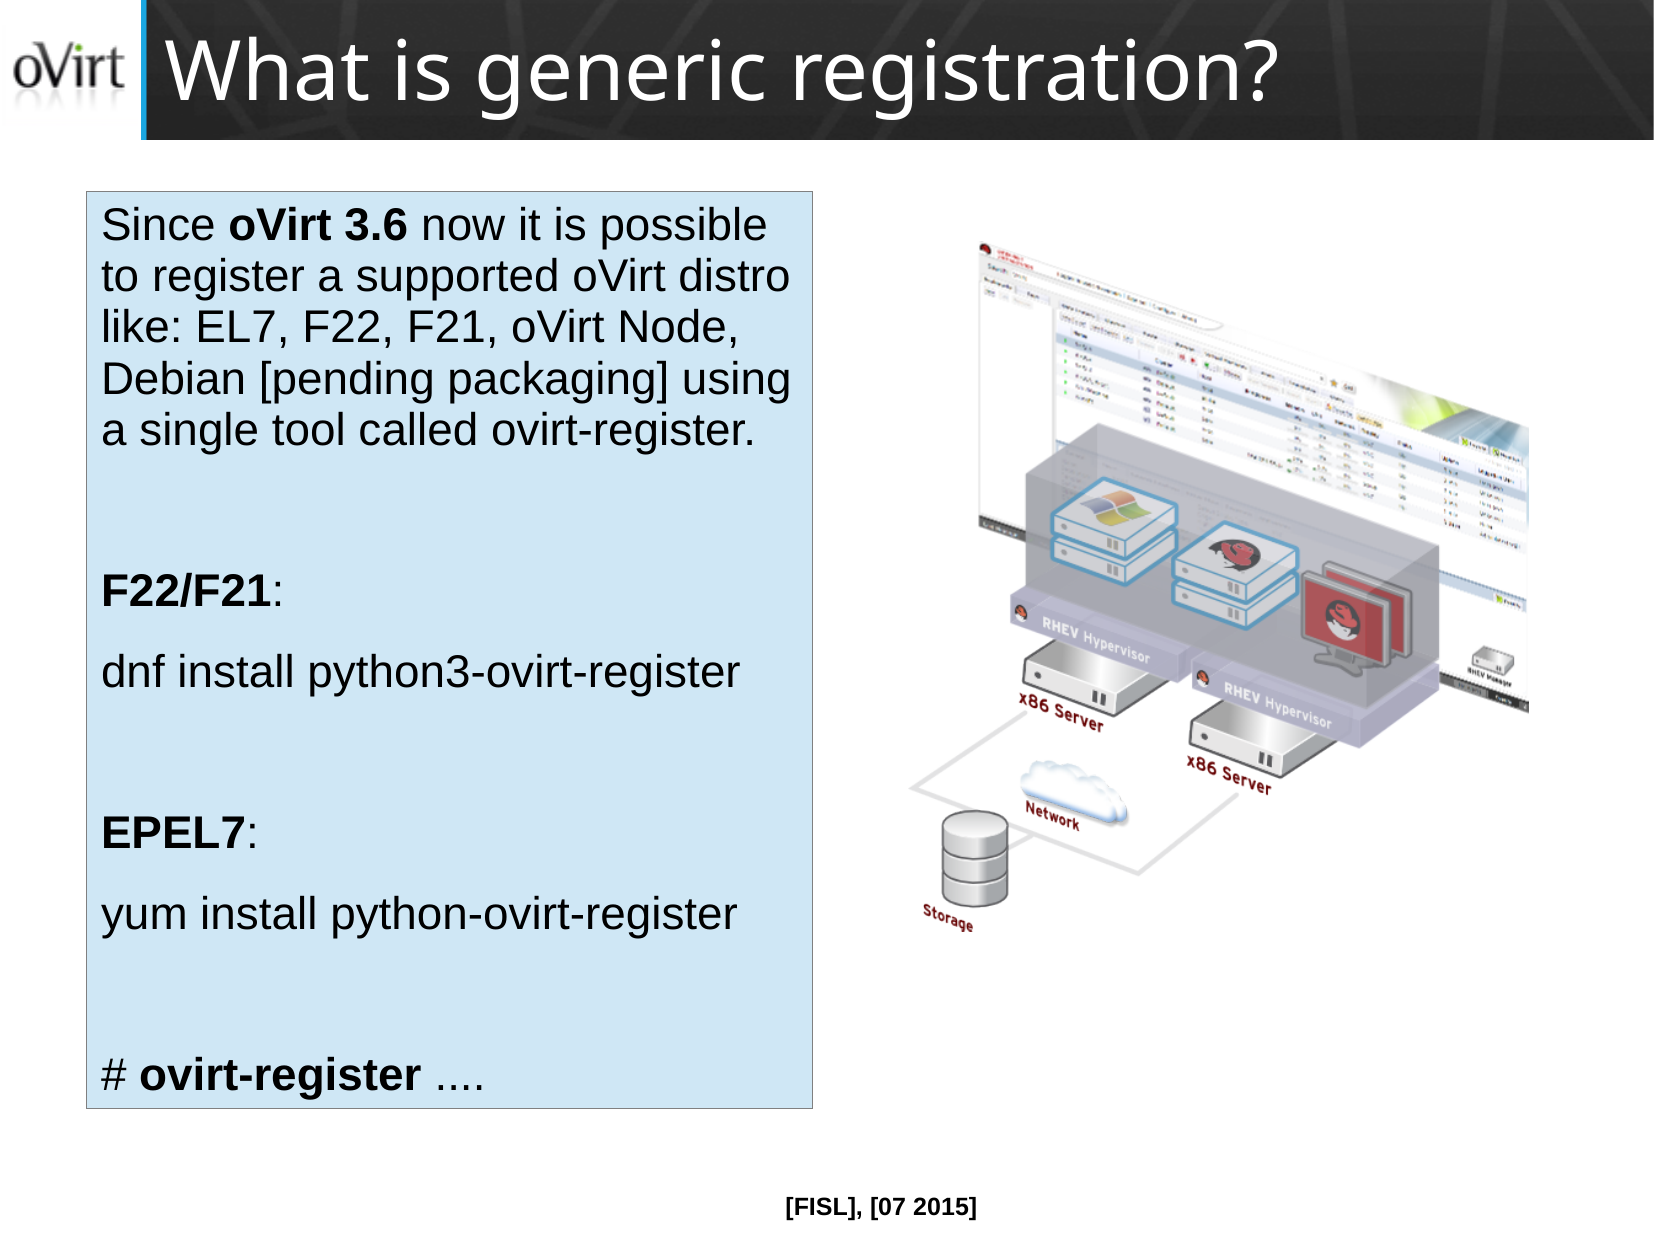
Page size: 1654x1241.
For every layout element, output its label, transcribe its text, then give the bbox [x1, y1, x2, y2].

text_box Since oVirt 3.6 now it is possible to register a supported oVirt distro like: EL7, F22, F21, oVirt Node, Debian [pending packaging] using a single tool called ovirt-register. F22/F21: dnf install python3-ovirt-register EPEL7: yum install python-ovirt-register # ovirt-register .... [86, 191, 813, 1109]
picture [0, 0, 1654, 140]
title What is generic registration? [164, 18, 1653, 119]
picture [908, 241, 1529, 932]
